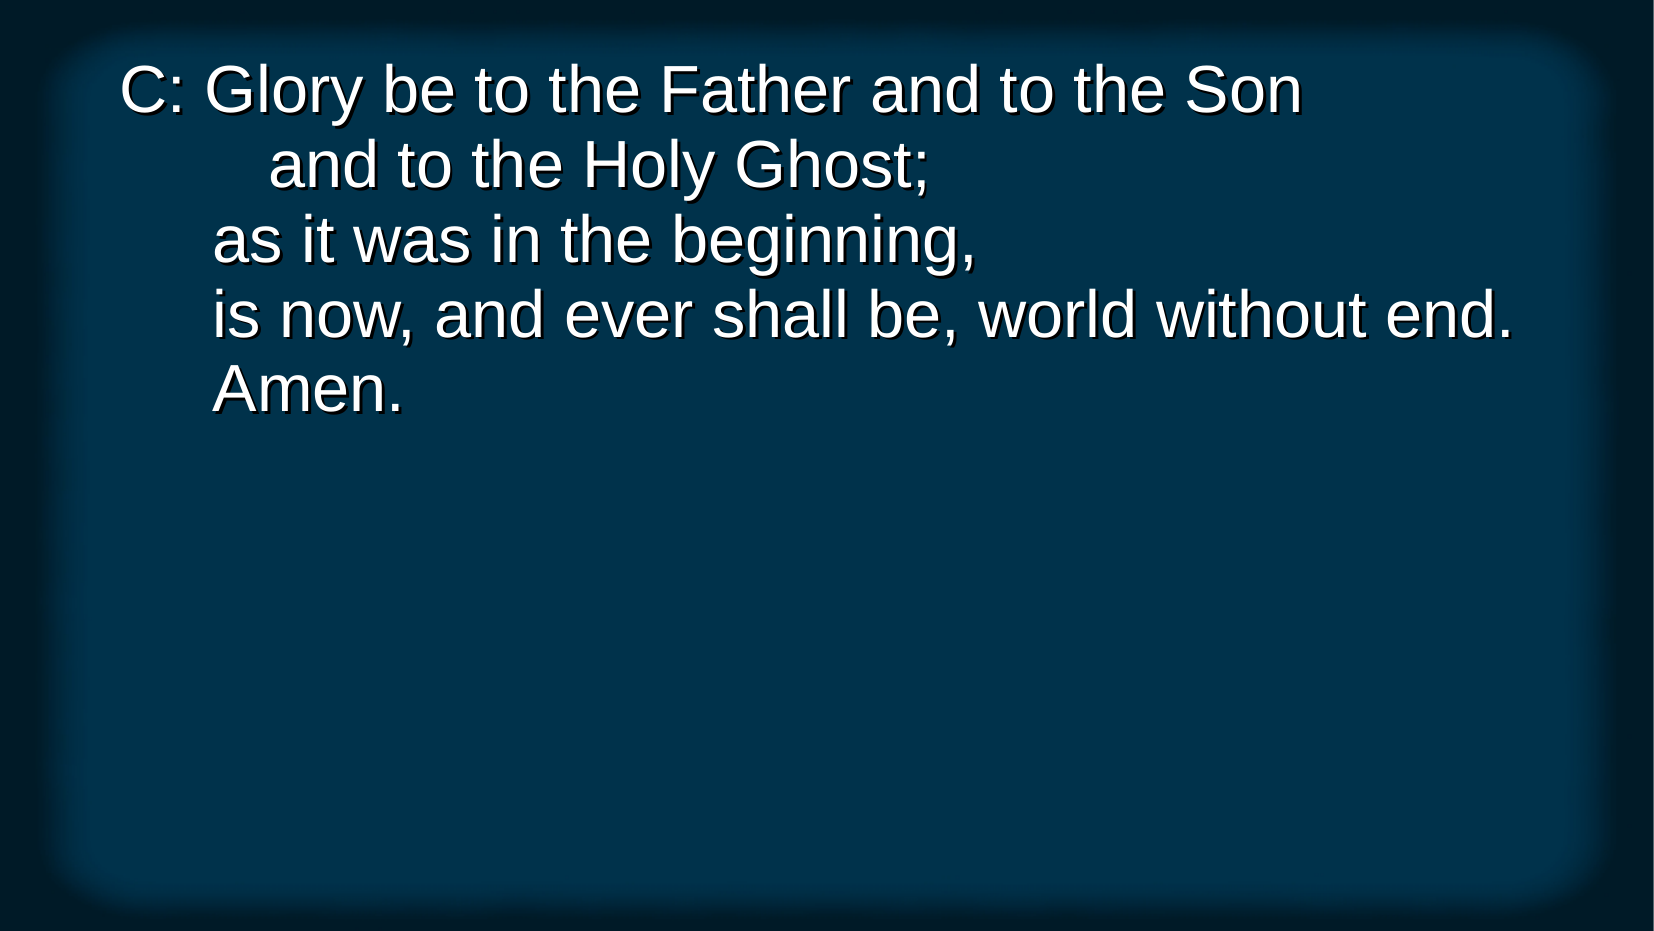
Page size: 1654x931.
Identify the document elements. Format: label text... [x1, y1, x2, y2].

text_box C: Glory be to the Father and to the Son and to the Holy Ghost; as it was in the beginning, is now, and ever shall be, world without end. Amen. [105, 45, 1576, 546]
picture [0, 0, 1654, 931]
